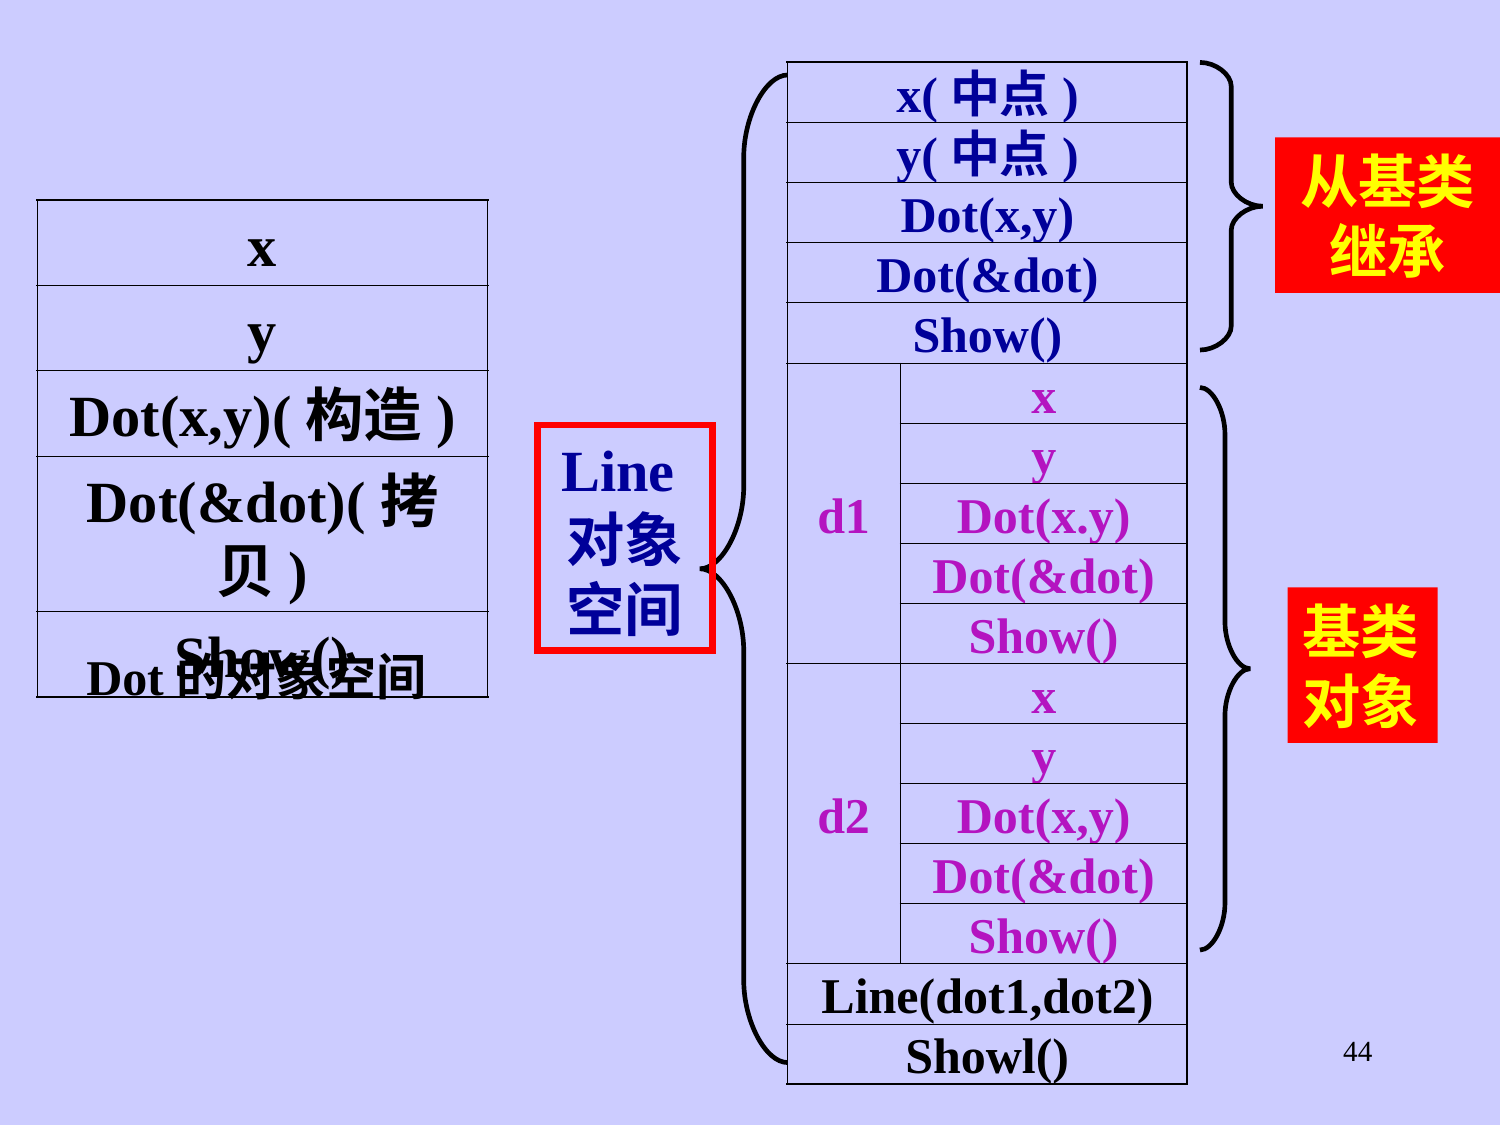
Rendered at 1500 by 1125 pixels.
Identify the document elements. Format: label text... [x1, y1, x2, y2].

text_box Dot的对象空间 [49, 637, 463, 713]
table_cell y [901, 724, 1186, 783]
table_cell Show() [38, 612, 487, 696]
table_cell Show() [788, 303, 1186, 363]
table_cell y [901, 424, 1186, 483]
table_cell Dot(&dot) [788, 243, 1186, 302]
table_cell Dot(x,y) [788, 183, 1186, 242]
table_cell d2 [788, 664, 900, 963]
table_cell Dot(x,y)(构造) [38, 371, 487, 456]
table_cell Dot(&dot) [901, 544, 1186, 603]
table_cell y [38, 286, 487, 370]
table_cell Dot(x.y) [901, 484, 1186, 543]
table_cell d1 [788, 364, 900, 663]
table_cell y(中点) [788, 123, 1186, 182]
table_cell Dot(x,y) [901, 784, 1186, 843]
table_header x(中点) [788, 63, 1186, 122]
text_box 基类对象 [1287, 587, 1438, 743]
text_box 从基类继承 [1275, 137, 1500, 293]
text_box <编号> [1074, 1025, 1388, 1101]
table_cell x [901, 664, 1186, 723]
table_cell Line(dot1,dot2) [788, 964, 1186, 1024]
table_cell Dot(&dot)(拷贝) [38, 457, 487, 611]
table_cell Showl() [788, 1025, 1186, 1083]
table_cell Dot(&dot) [901, 844, 1186, 903]
table_cell Show() [901, 604, 1186, 663]
table_cell x [901, 364, 1186, 423]
table_cell Show() [901, 904, 1186, 963]
text_box Line对象空间 [537, 425, 713, 651]
table_header x [38, 201, 487, 285]
